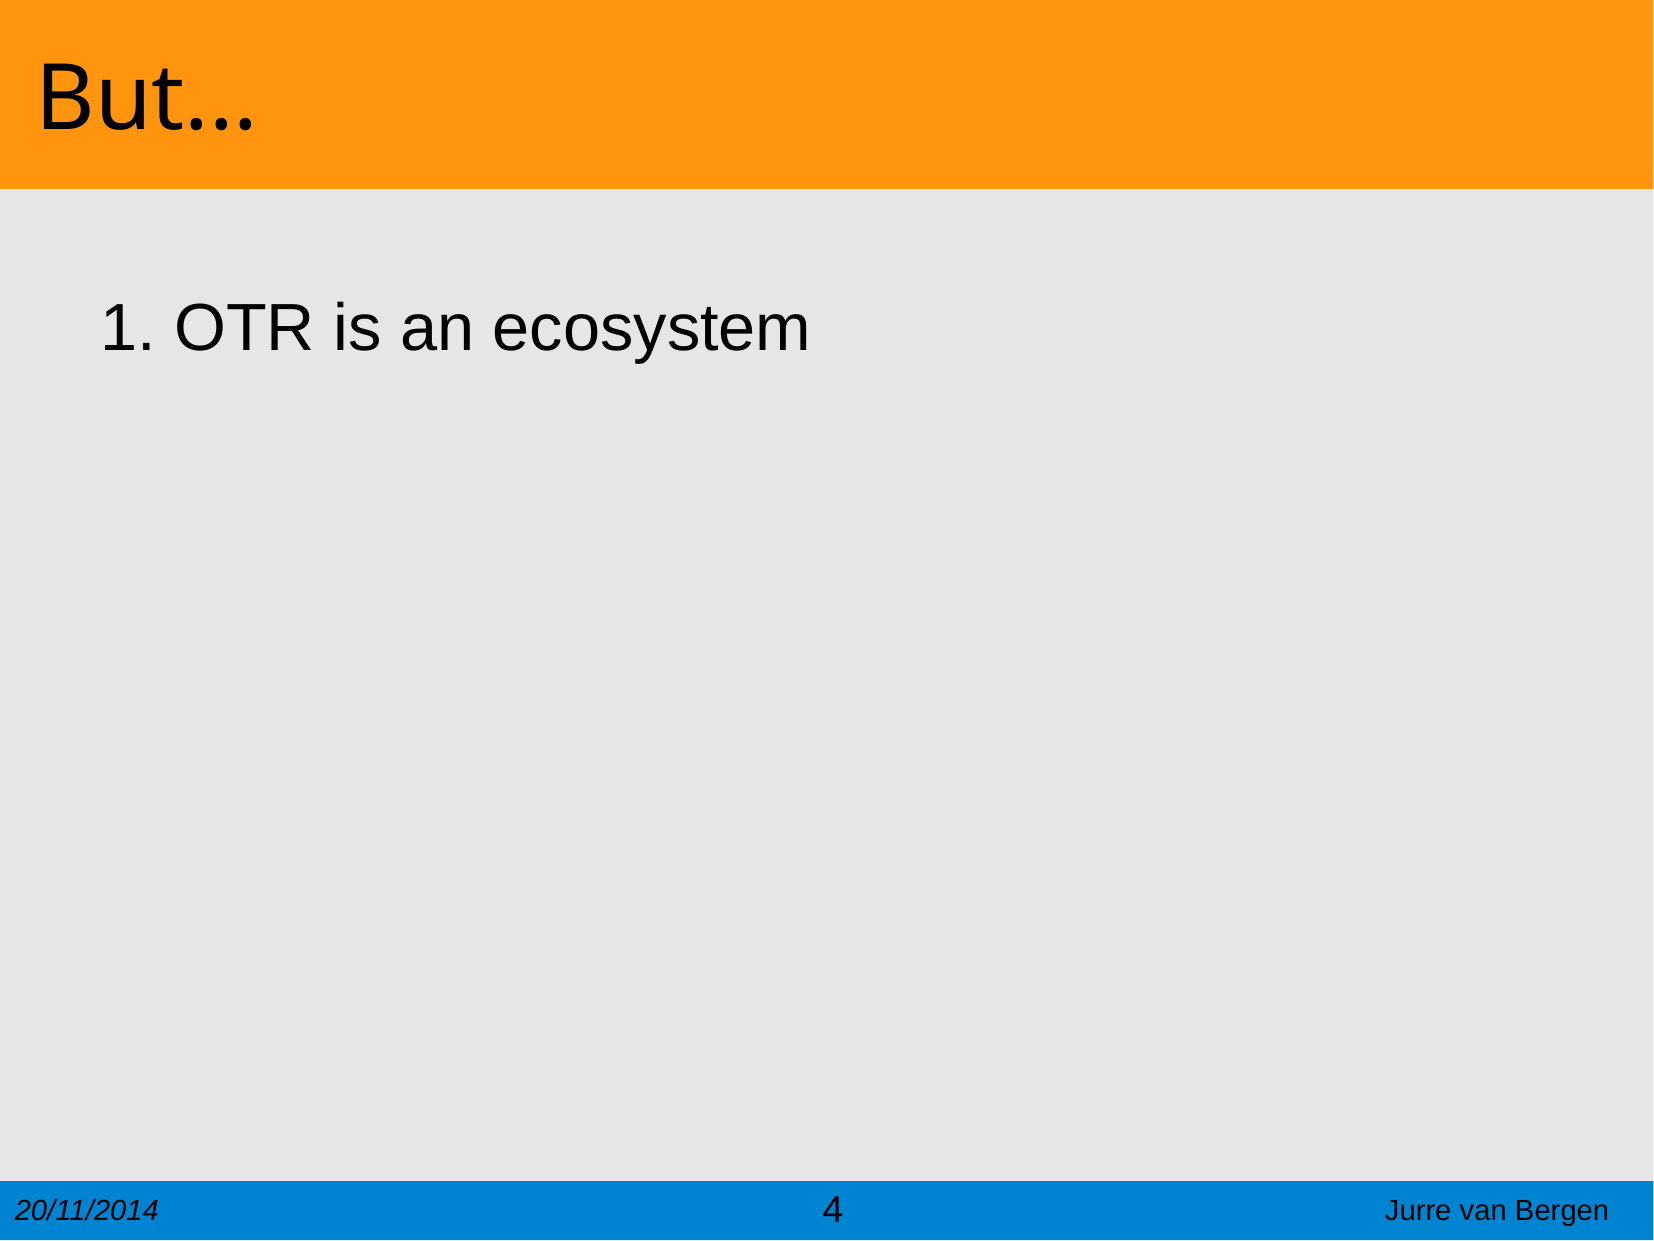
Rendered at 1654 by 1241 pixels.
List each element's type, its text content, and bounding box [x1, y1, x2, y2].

list OTR is an ecosystem [82, 290, 1571, 1010]
title But... [35, 0, 1185, 189]
